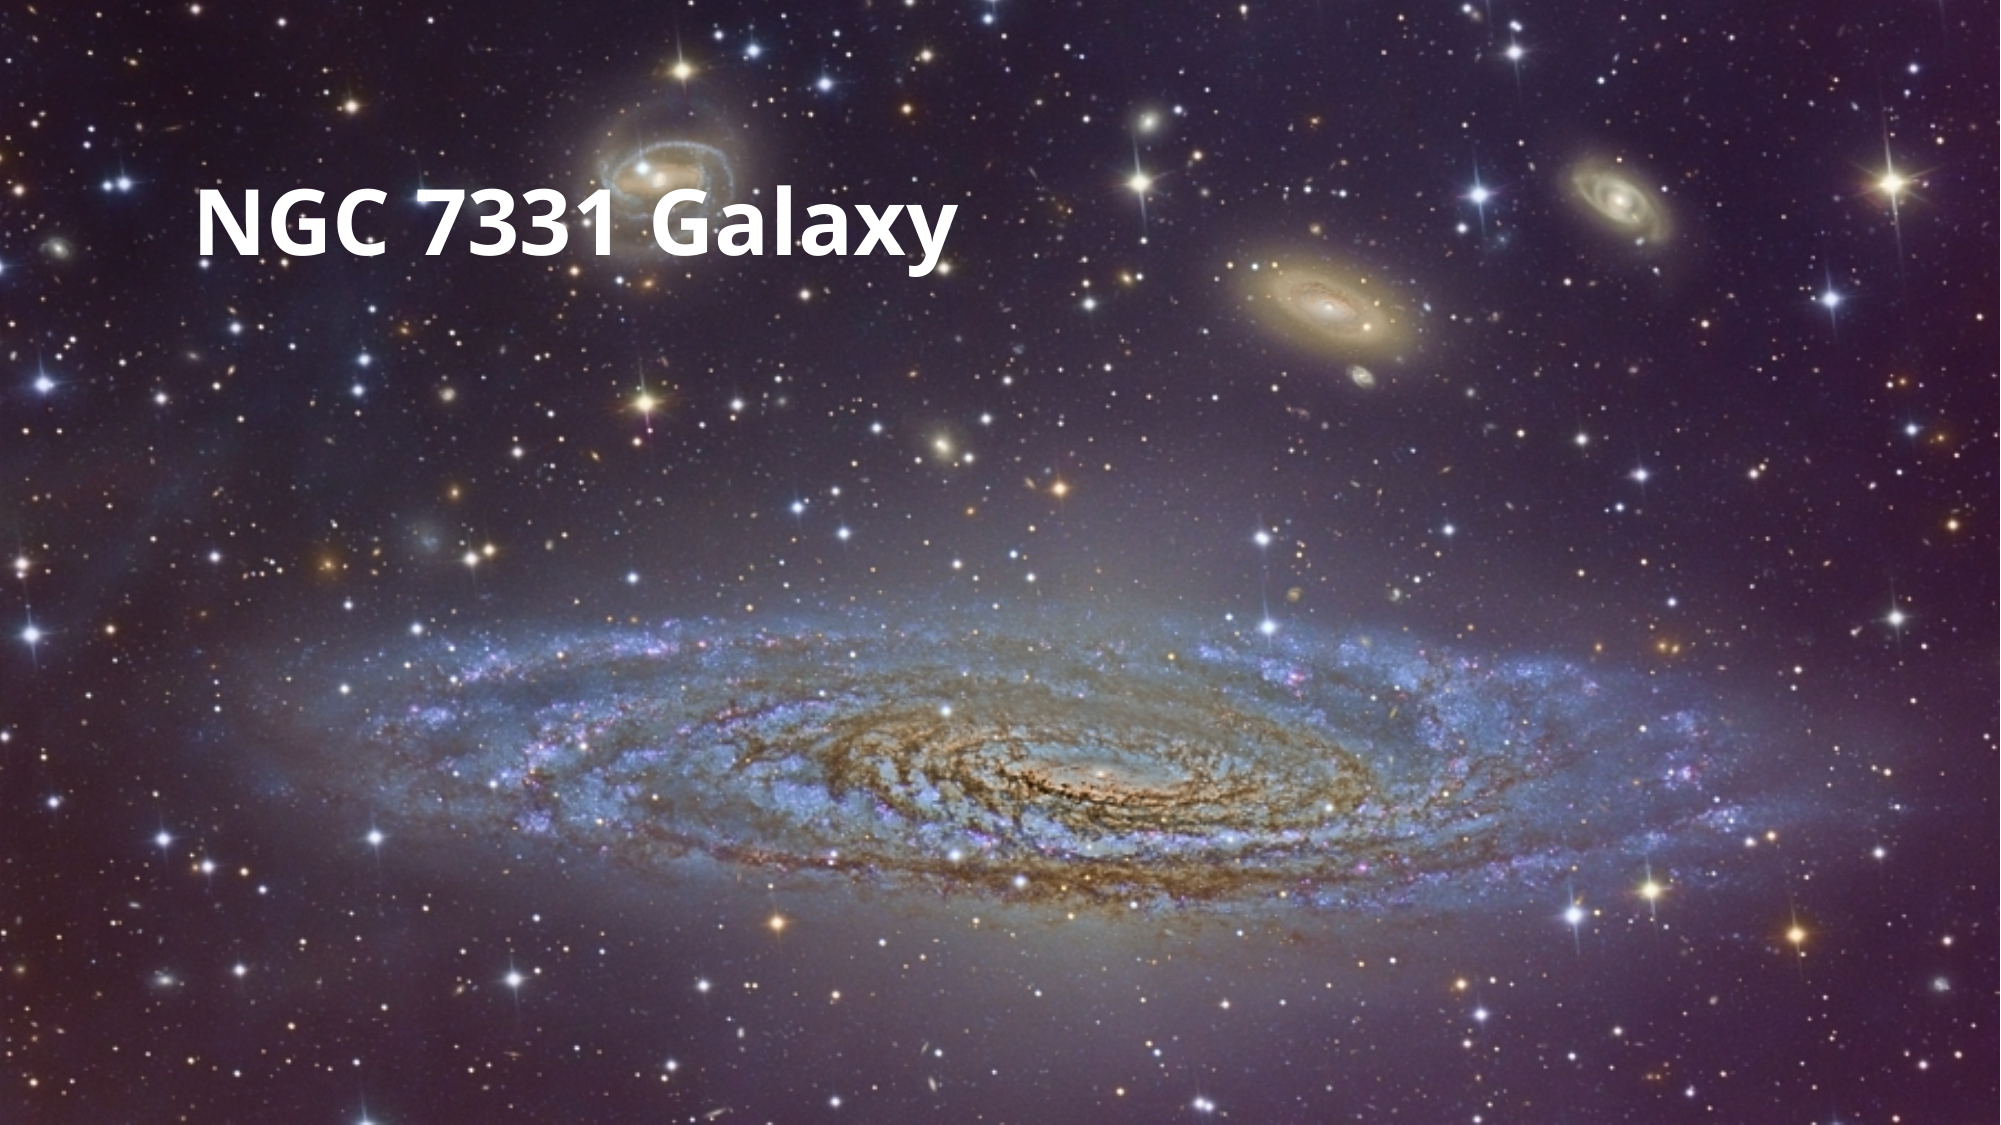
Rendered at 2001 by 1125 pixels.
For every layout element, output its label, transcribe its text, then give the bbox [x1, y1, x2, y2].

text_box NGC 7331 Galaxy [177, 156, 975, 281]
picture [0, 0, 2000, 1125]
